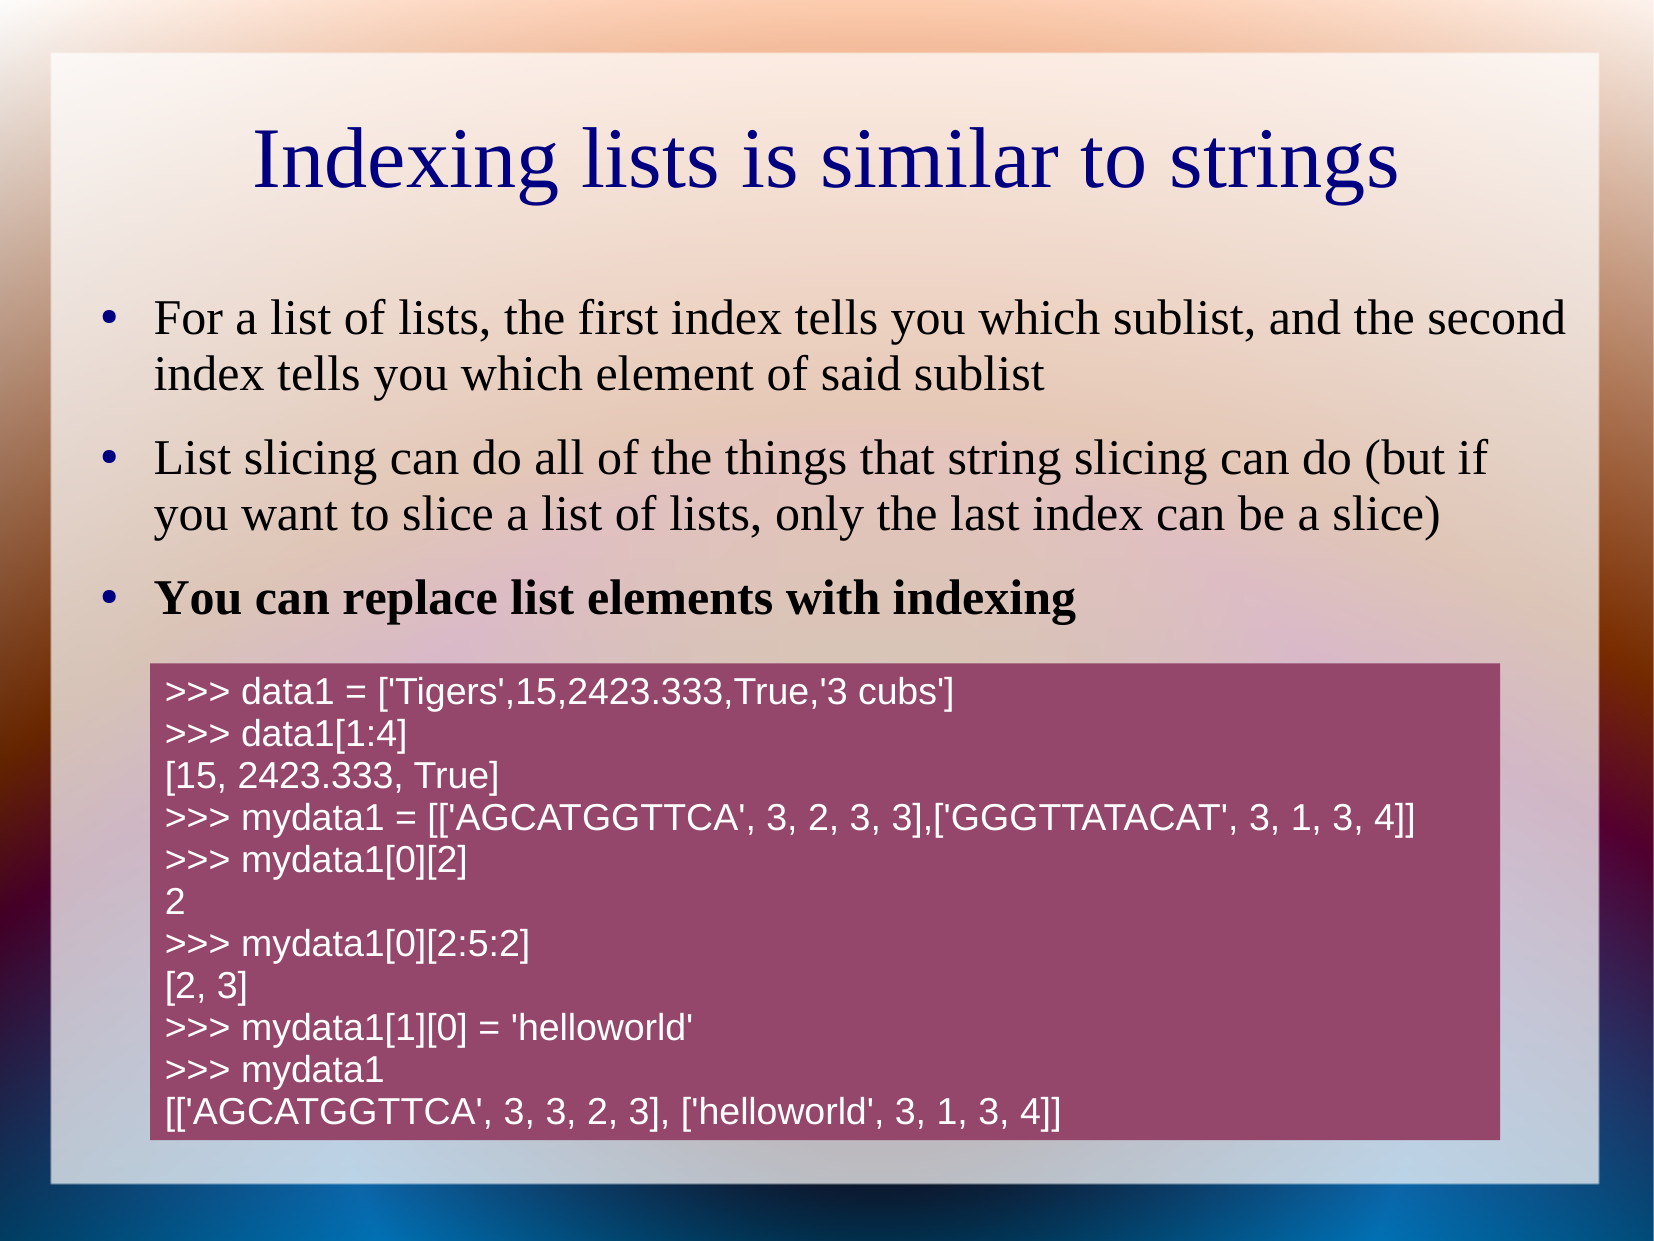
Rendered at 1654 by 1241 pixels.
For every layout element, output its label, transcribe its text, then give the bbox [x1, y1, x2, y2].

title Indexing lists is similar to strings [82, 55, 1571, 263]
list For a list of lists, the first index tells you which sublist, and the second index tells you which element of said sublist List slicing can do all of the things that string slicing can do (but if you want to slice a list of lists, only the last index can be a slice) You can replace list elements with indexing [82, 290, 1571, 1010]
text_box >>> data1 = ['Tigers',15,2423.333,True,'3 cubs'] >>> data1[1:4] [15, 2423.333, True] >>> mydata1 = [['AGCATGGTTCA', 3, 2, 3, 3],['GGGTTATACAT', 3, 1, 3, 4]] >>> mydata1[0][2] 2 >>> mydata1[0][2:5:2] [2, 3] >>> mydata1[1][0] = 'helloworld' >>> mydata1 [['AGCATGGTTCA', 3, 3, 2, 3], ['helloworld', 3, 1, 3, 4]] [150, 663, 1501, 1141]
picture [0, 0, 1654, 1241]
